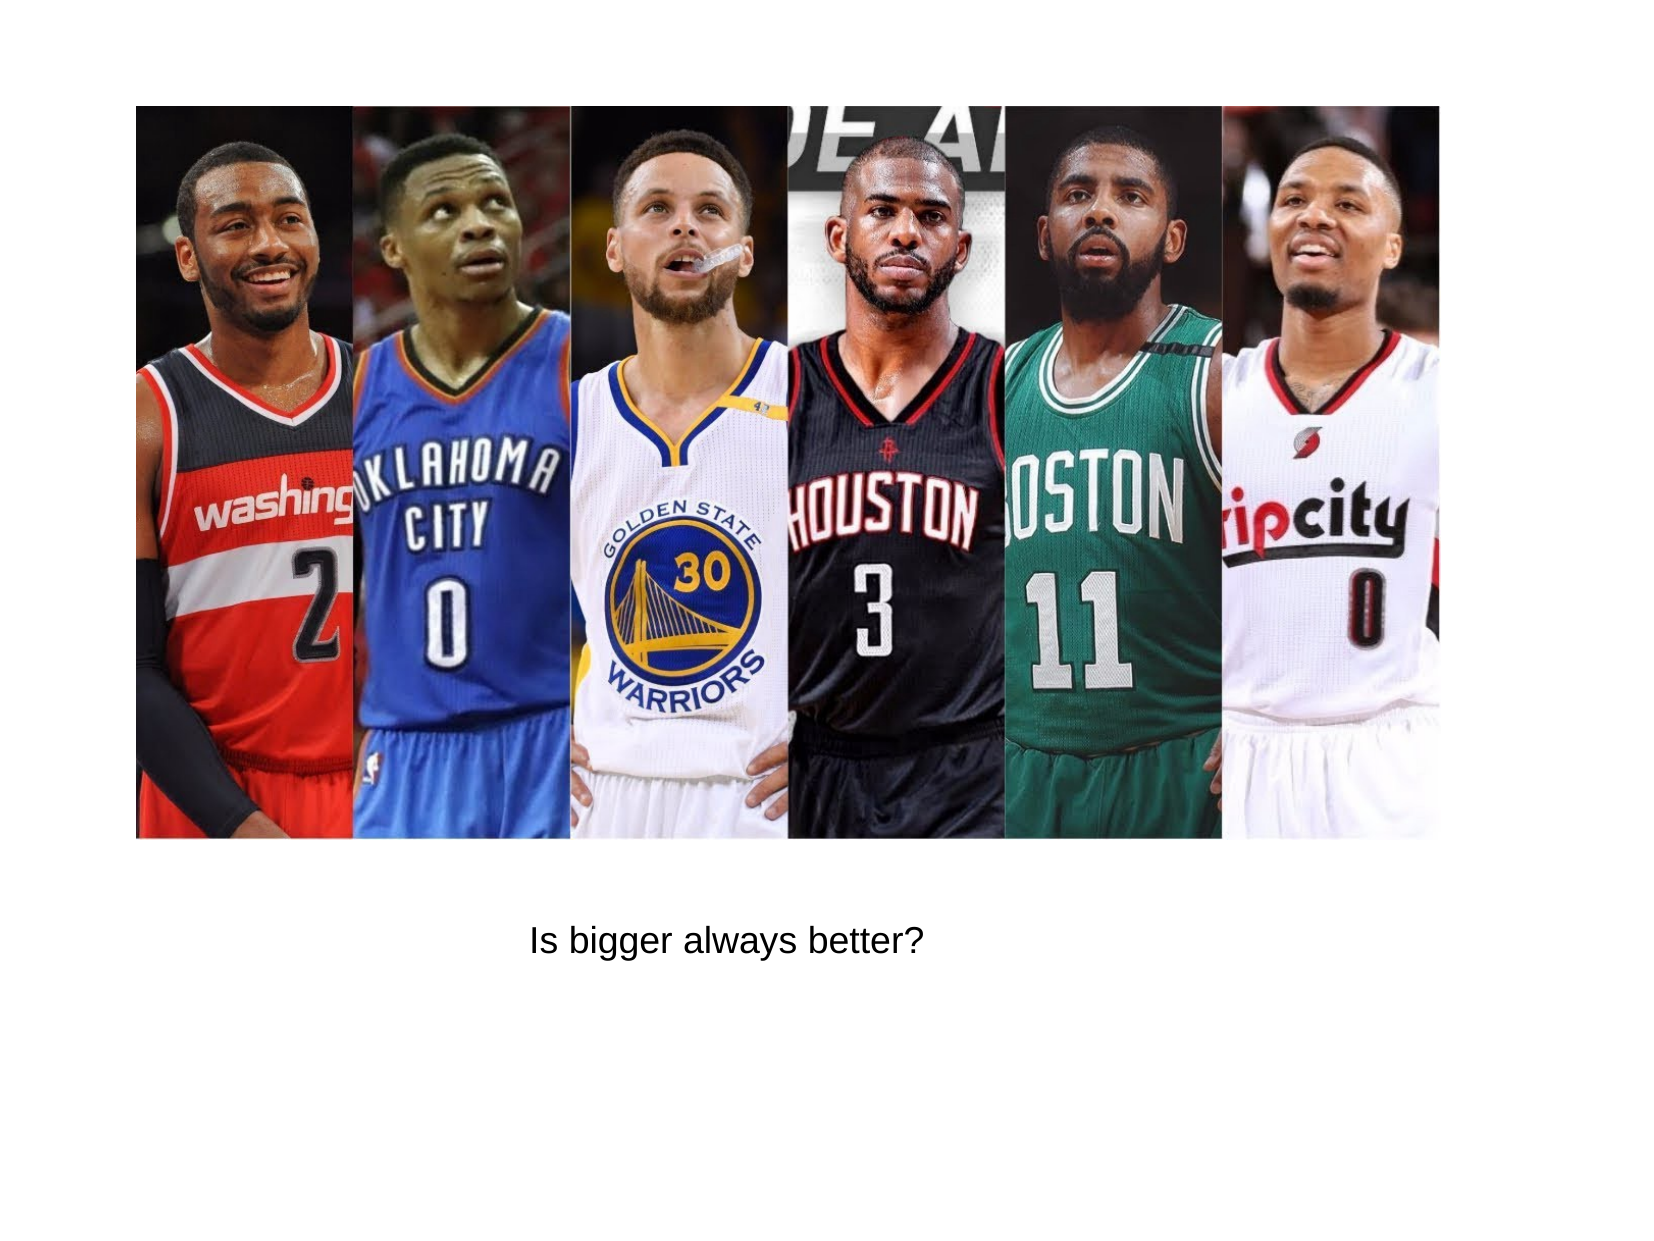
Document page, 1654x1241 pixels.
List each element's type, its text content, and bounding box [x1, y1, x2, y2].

text_box Is bigger always better? [514, 911, 1087, 1040]
picture [136, 106, 1441, 840]
